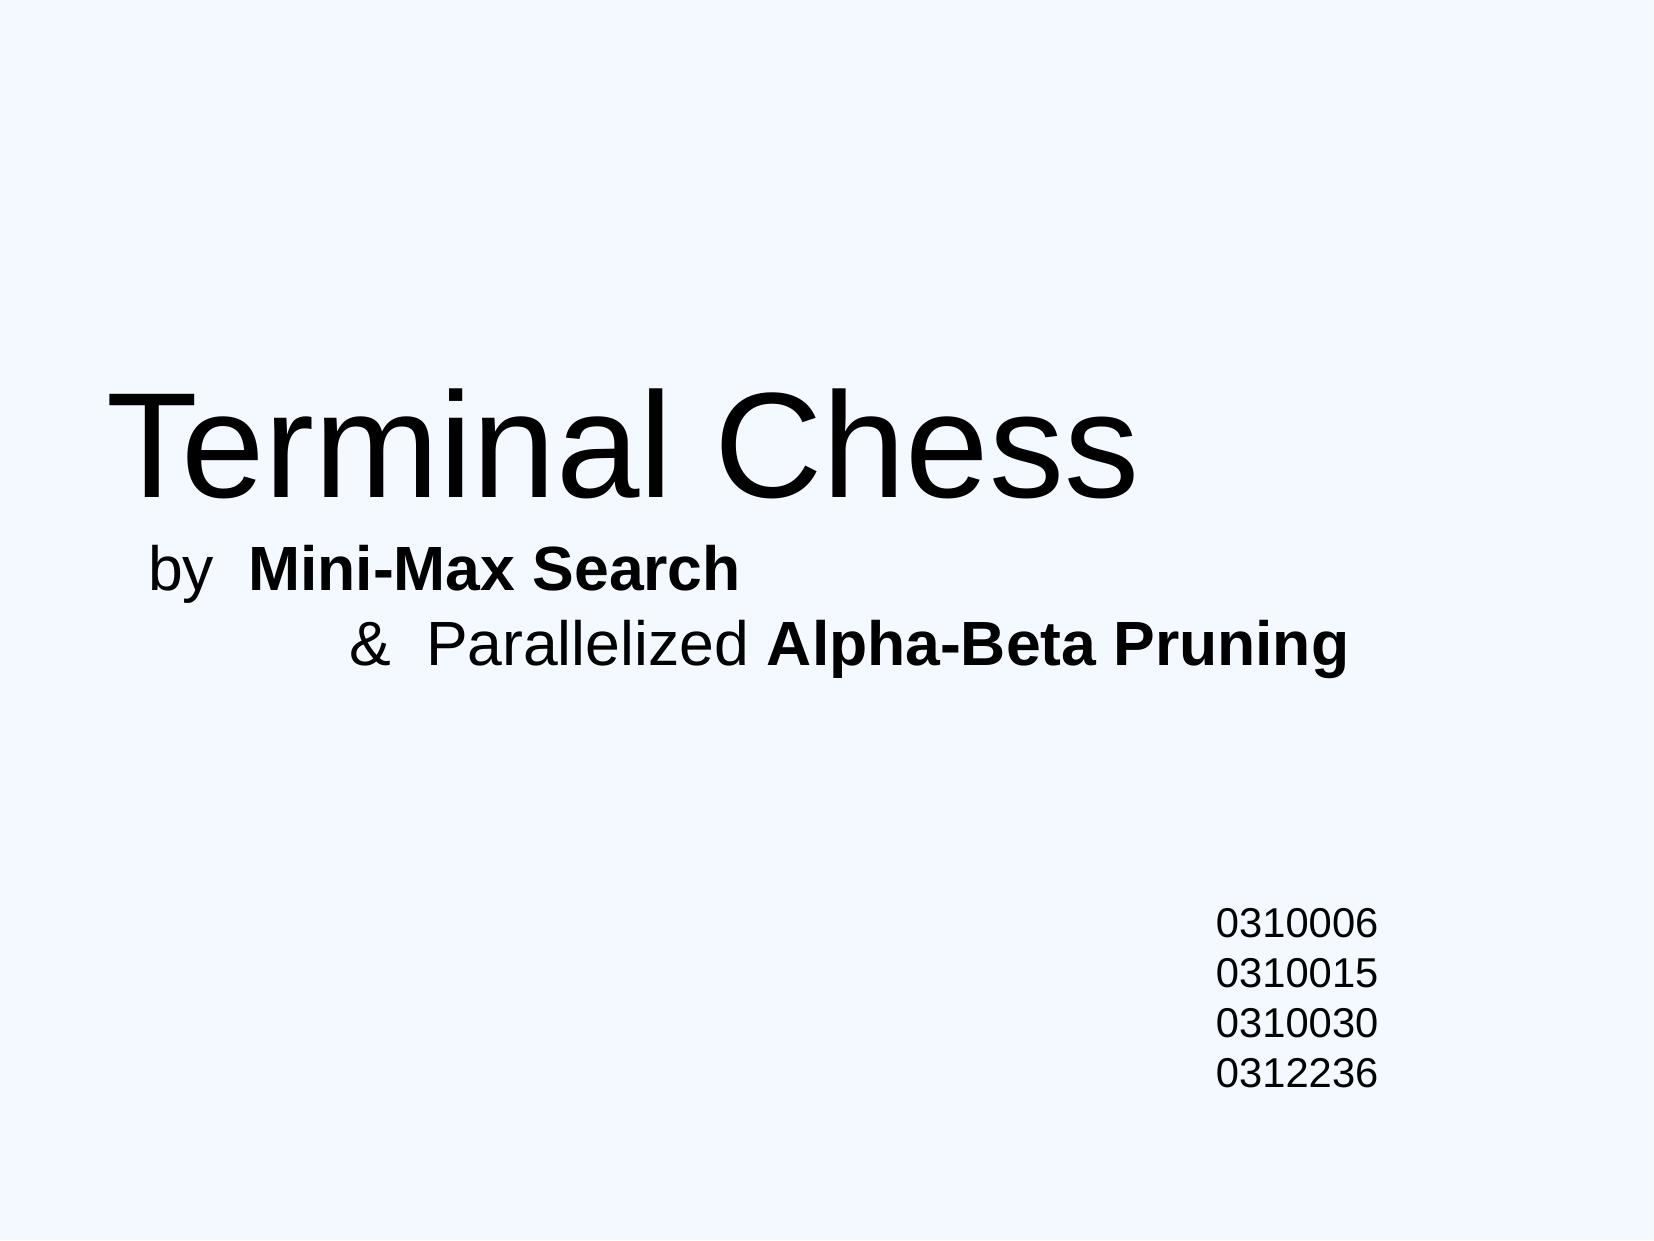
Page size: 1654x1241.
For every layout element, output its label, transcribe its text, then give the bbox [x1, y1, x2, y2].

text_box Terminal Chess by Mini-Max Search & Parallelized Alpha-Beta Pruning [106, 152, 1595, 873]
text_box 0310006 0310015 0310030 0312236 [1215, 834, 1580, 1157]
